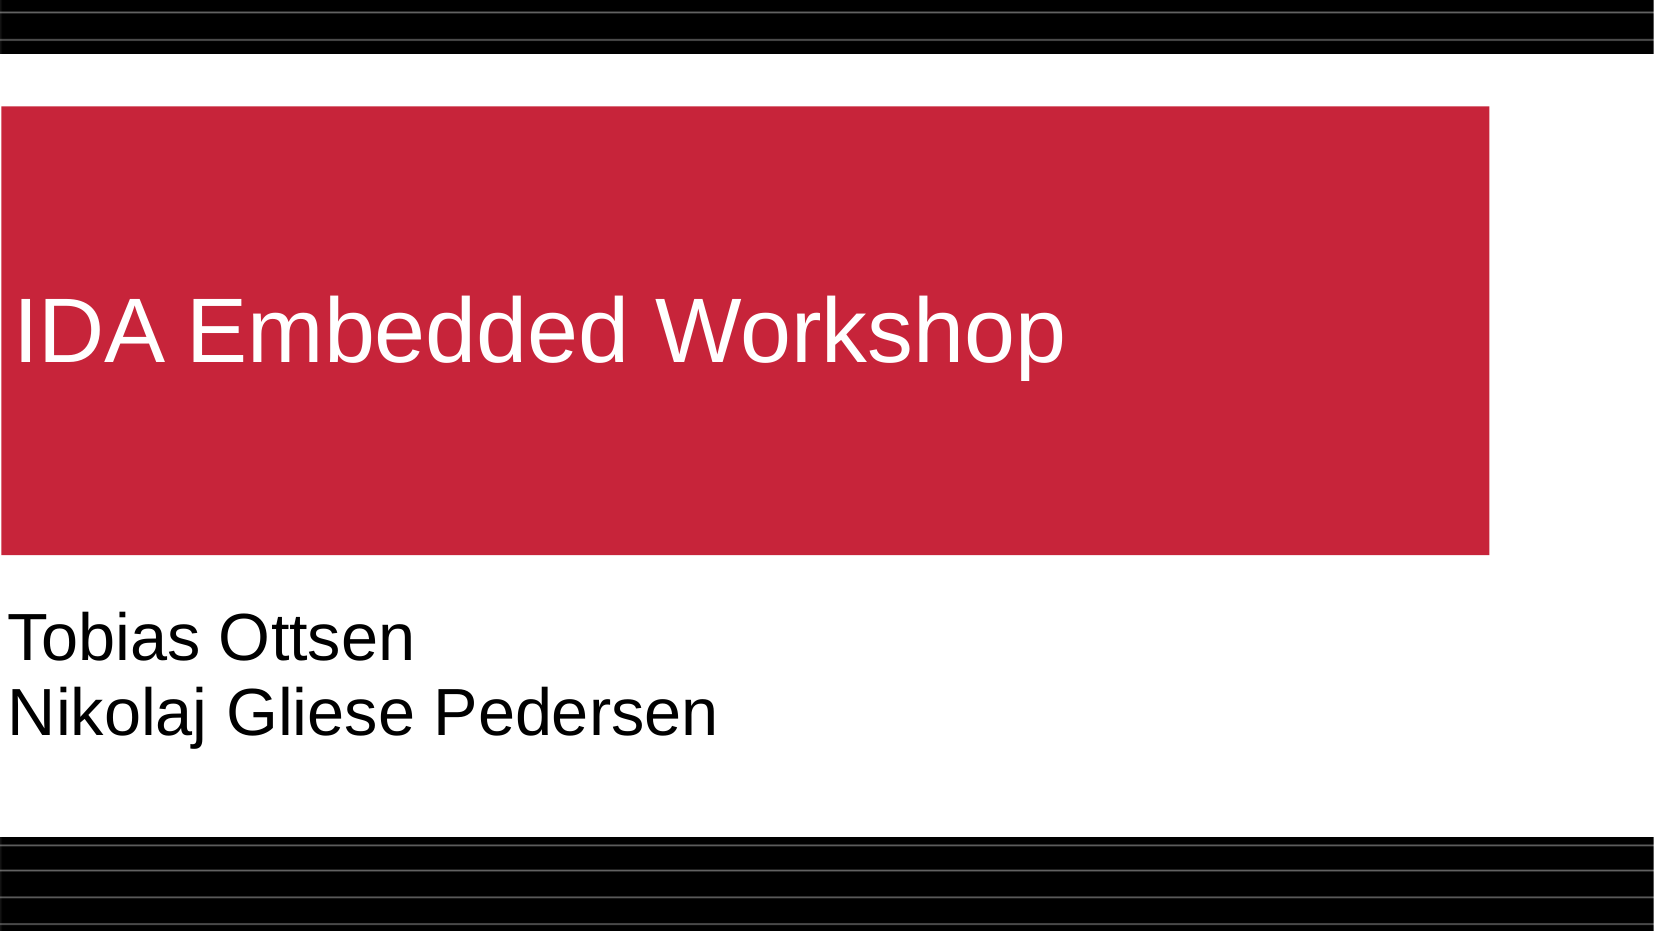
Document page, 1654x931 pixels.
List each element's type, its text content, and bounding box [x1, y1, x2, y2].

picture [0, 837, 1654, 931]
title IDA Embedded Workshop [1, 106, 1490, 556]
picture [0, 0, 1654, 54]
subtitle Tobias Ottsen Nikolaj Gliese Pedersen [7, 600, 871, 813]
